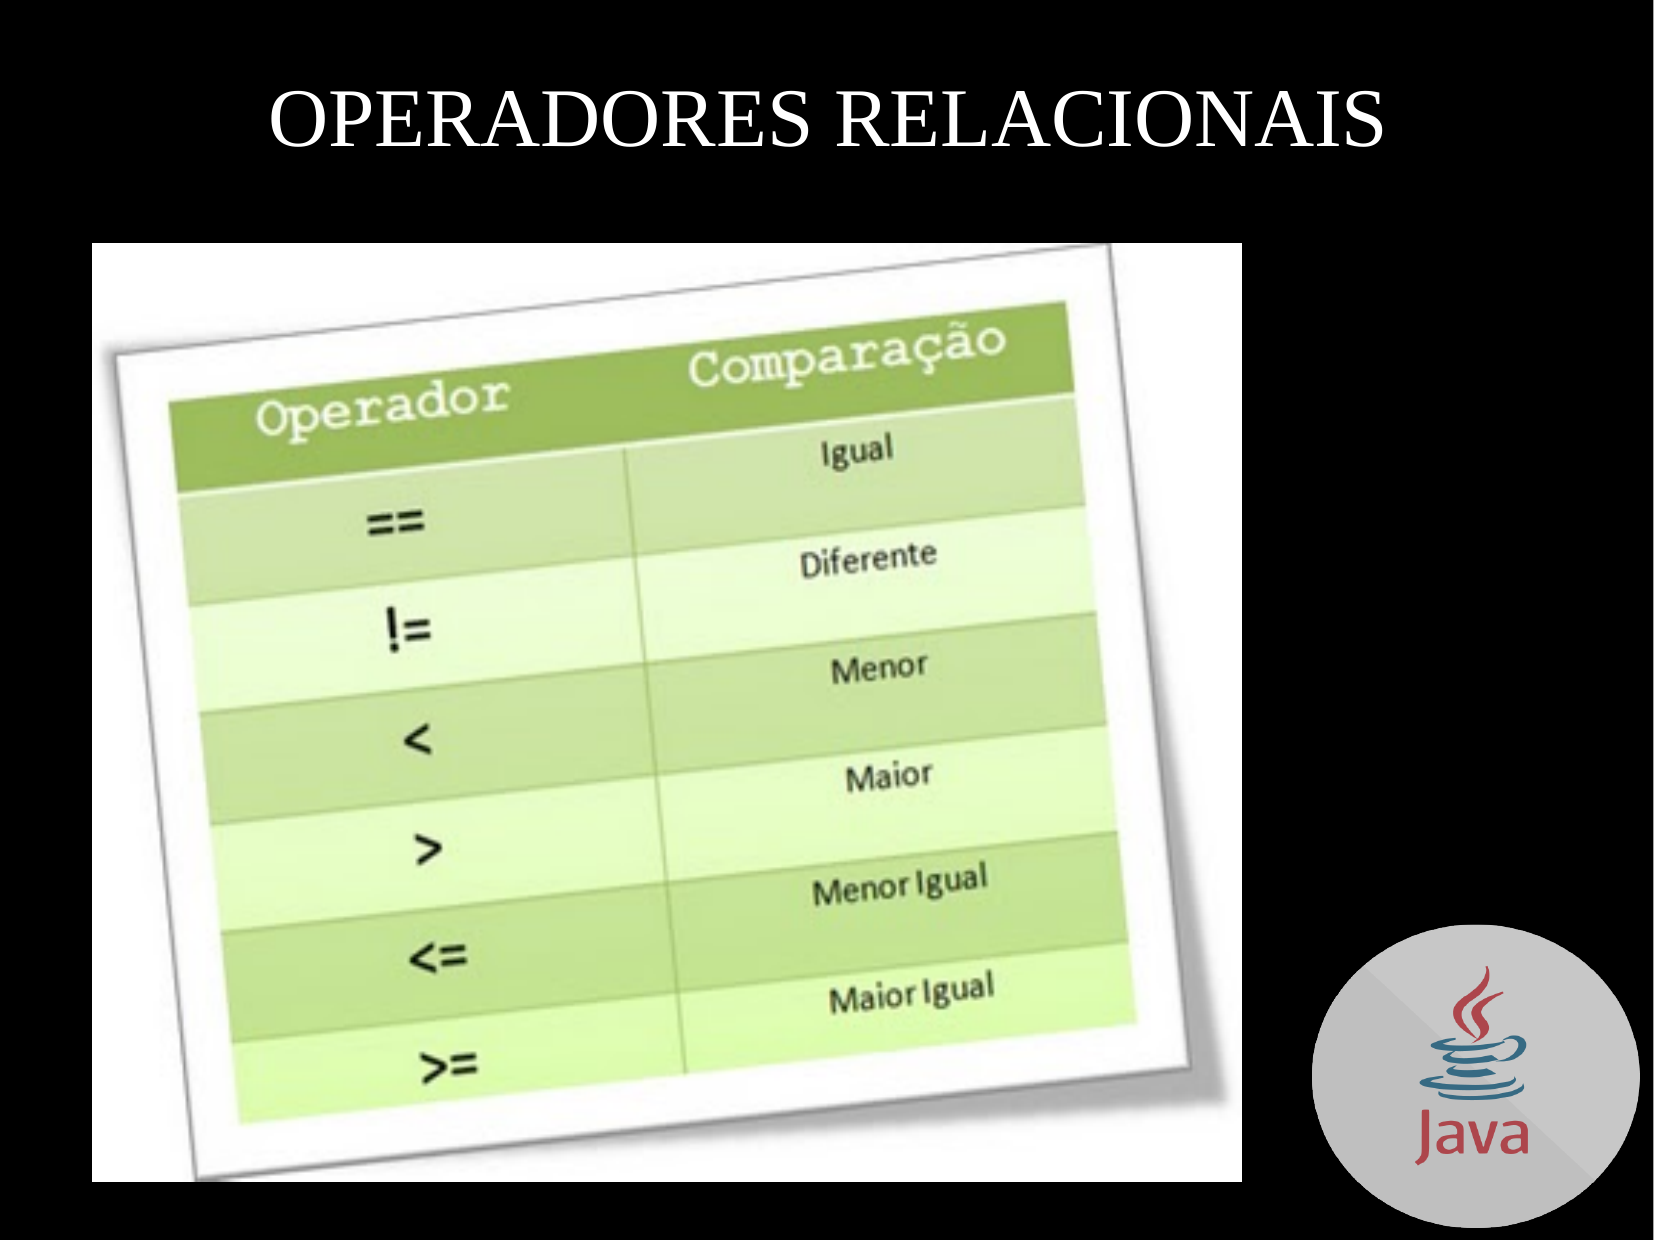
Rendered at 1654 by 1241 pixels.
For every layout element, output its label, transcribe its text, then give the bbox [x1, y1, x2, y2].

text_box OPERADORES RELACIONAIS [253, 64, 1404, 172]
picture [92, 243, 1654, 1241]
